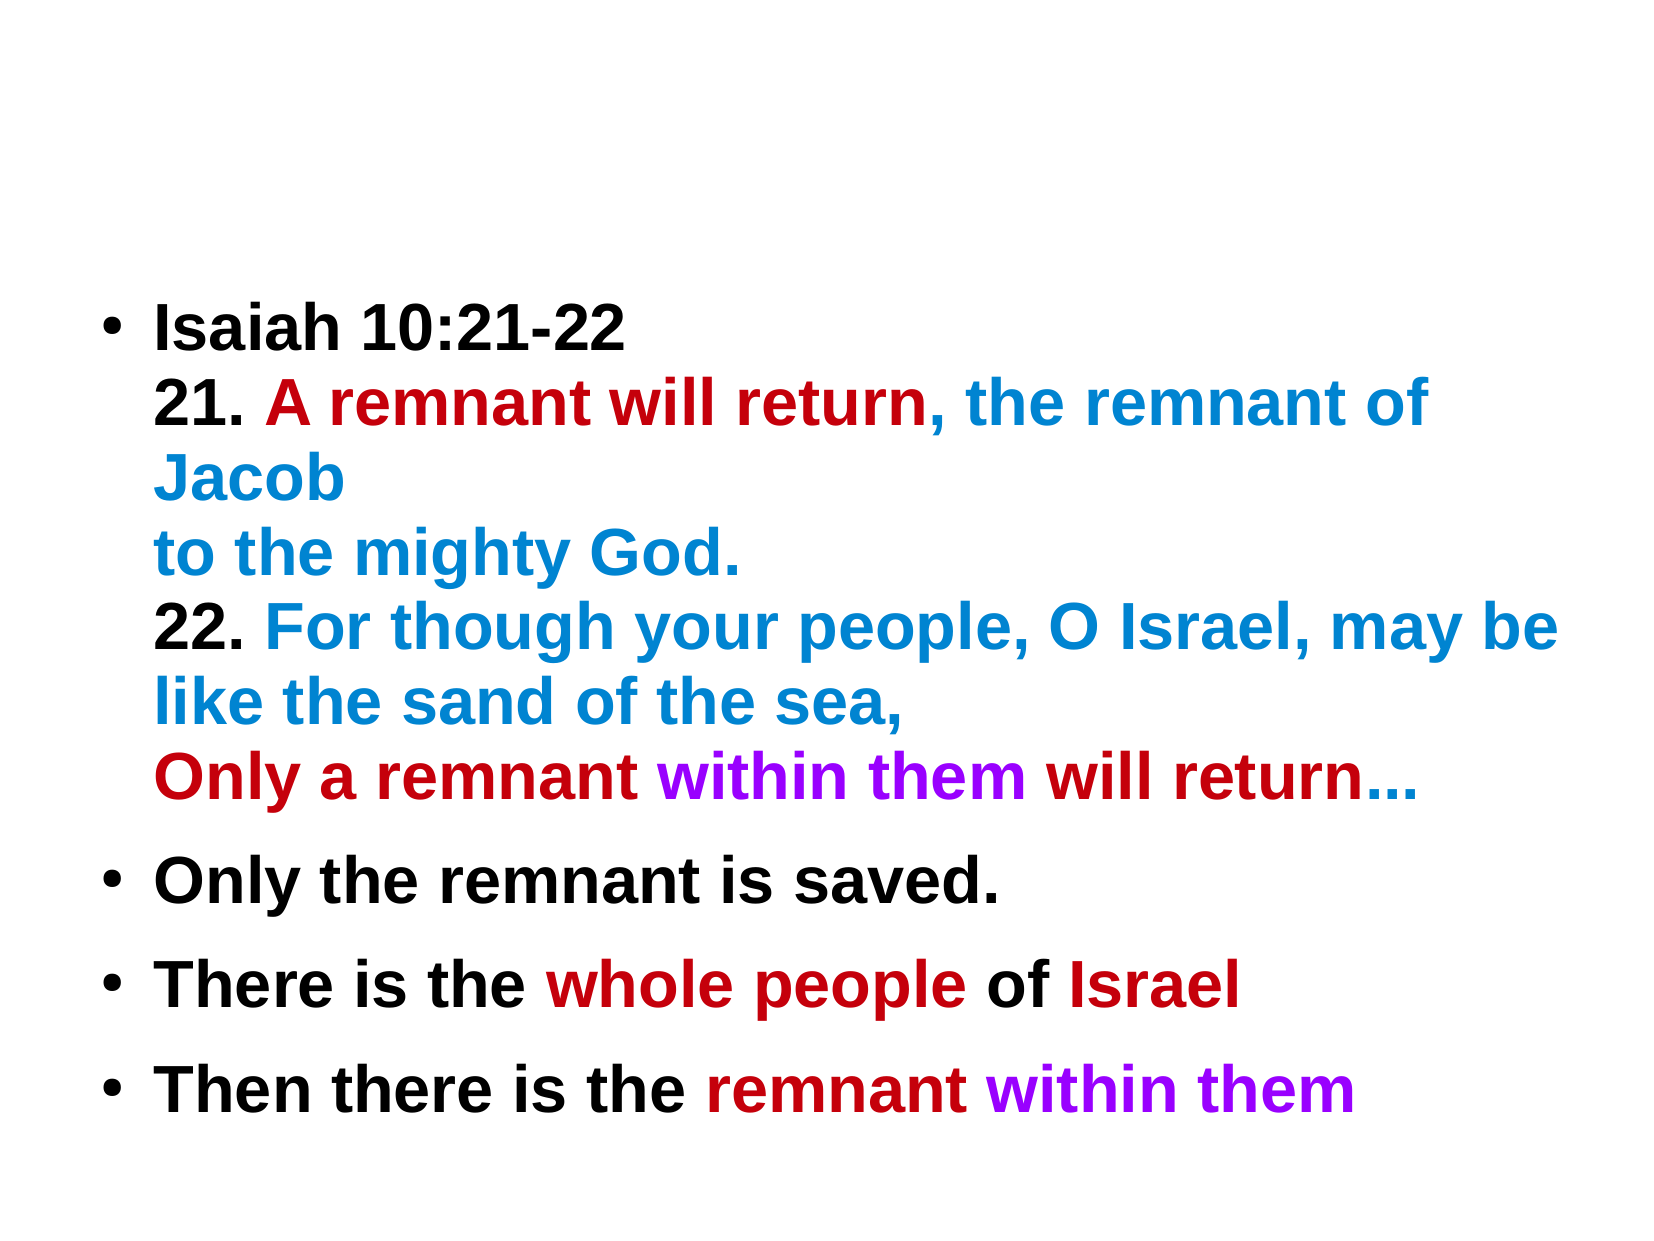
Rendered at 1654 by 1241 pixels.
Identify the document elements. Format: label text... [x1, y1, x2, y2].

list Isaiah 10:21-22 21. A remnant will return, the remnant of Jacob to the mighty God. 22. For though your people, O Israel, may be like the sand of the sea, Only a remnant within them will return... Only the remnant is saved. There is the whole people of Israel Then there is the remnant within them [82, 290, 1571, 1127]
